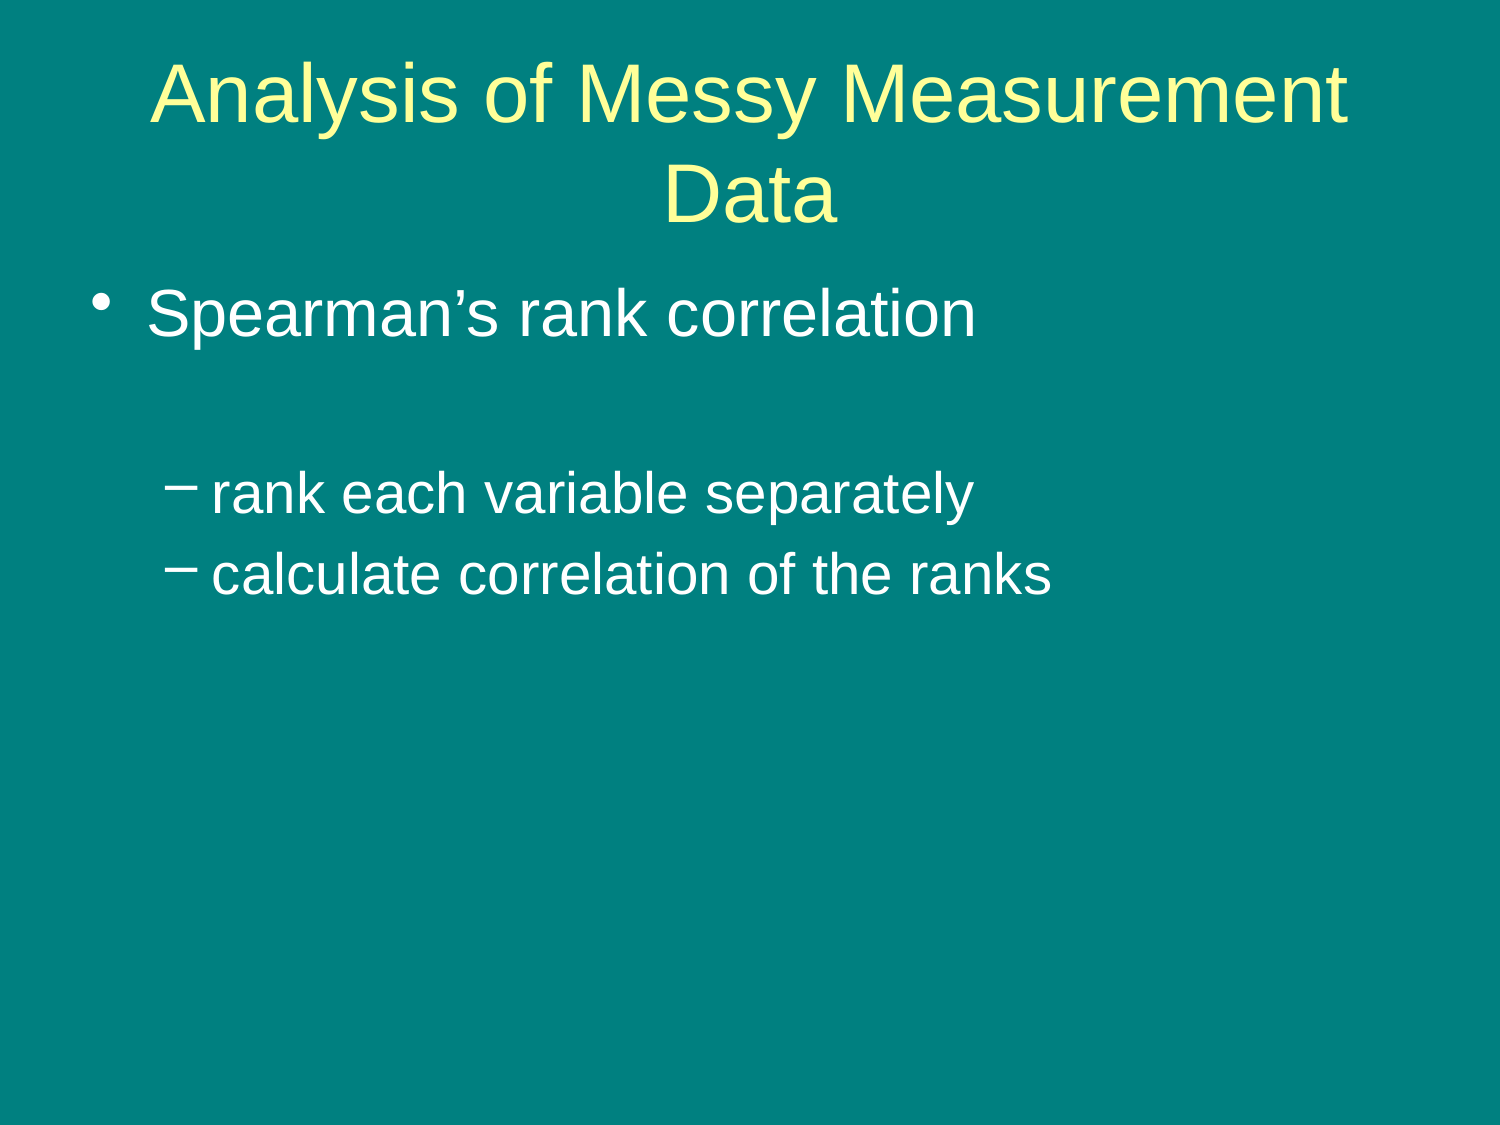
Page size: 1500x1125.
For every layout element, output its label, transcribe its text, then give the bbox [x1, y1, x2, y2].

title Analysis of Messy Measurement Data [75, 45, 1425, 233]
list Spearman’s rank correlation rank each variable separately calculate correlation of the ranks [75, 262, 1425, 1005]
